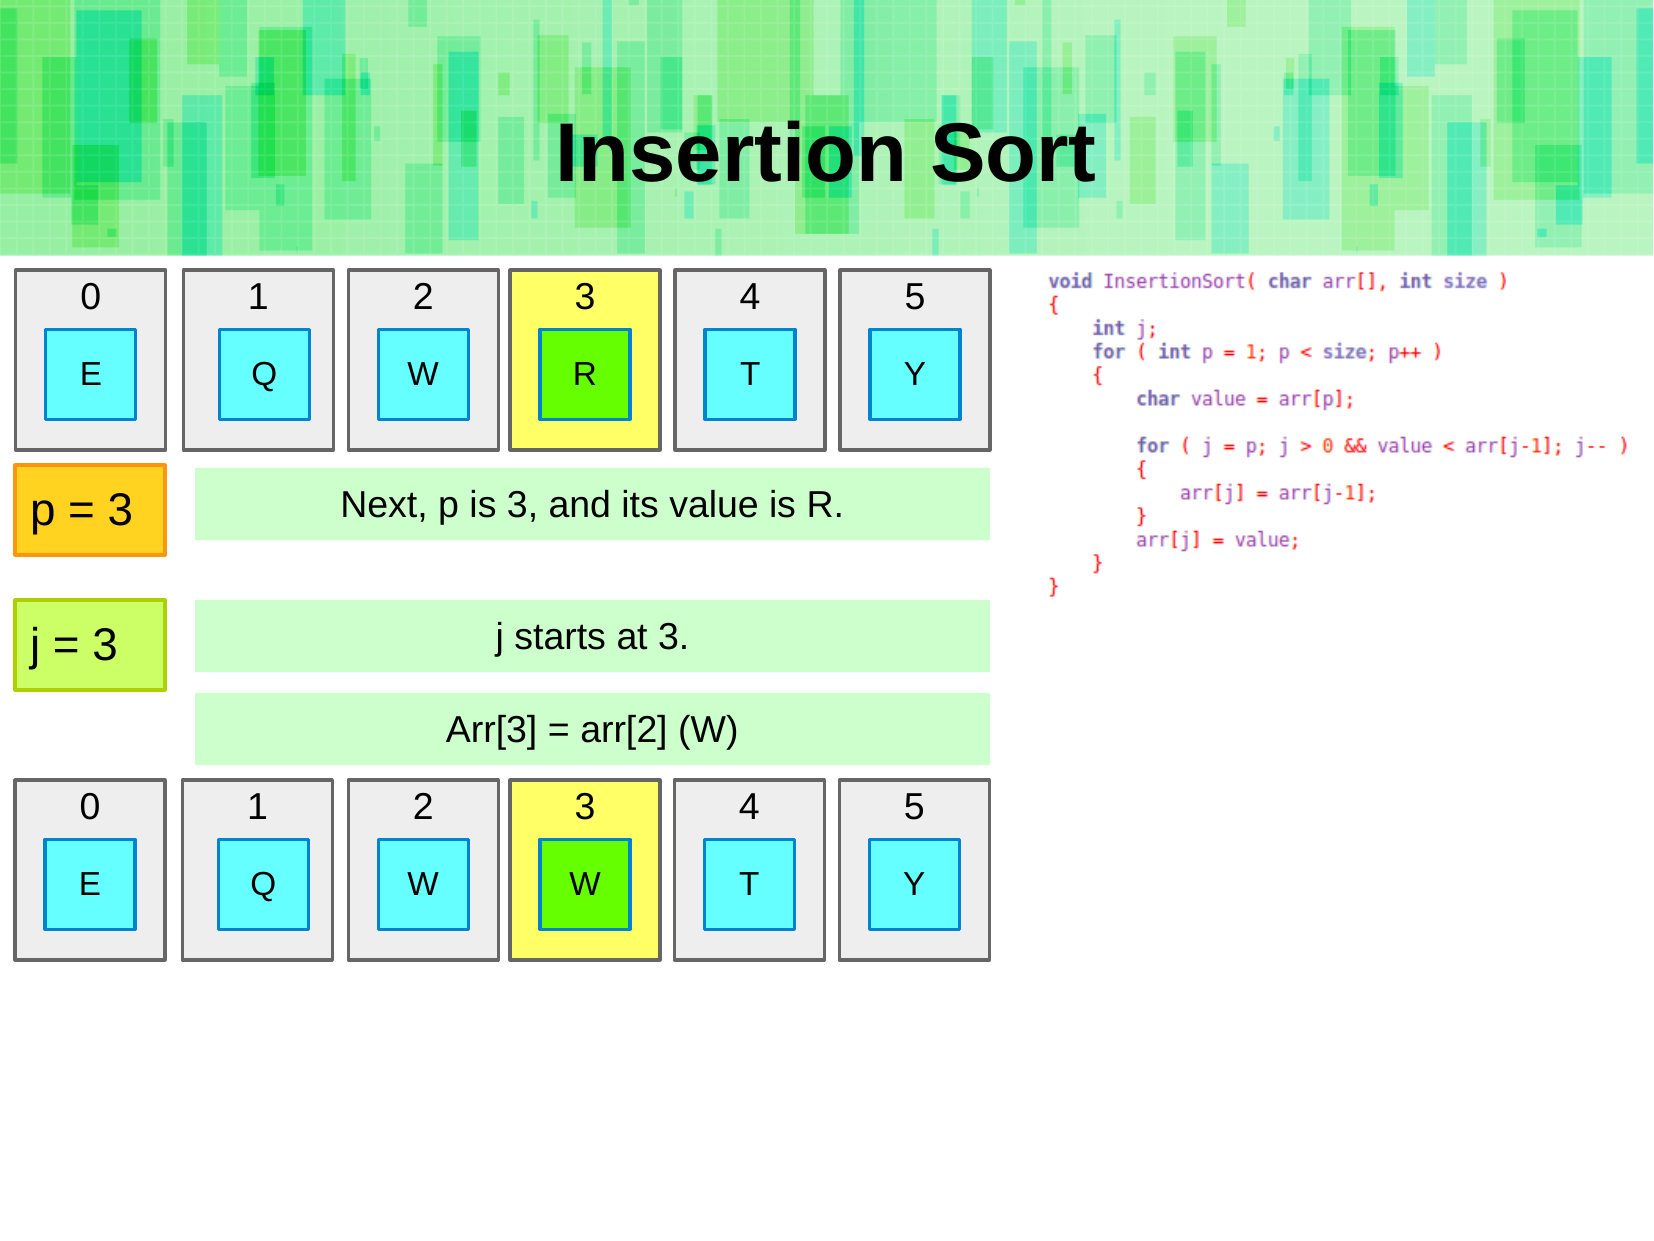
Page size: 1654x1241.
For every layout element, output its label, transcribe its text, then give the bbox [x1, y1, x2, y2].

text_box 3 [510, 780, 661, 961]
picture [0, 0, 1654, 1241]
text_box 5 [840, 270, 991, 451]
text_box 2 [348, 780, 499, 961]
text_box E [45, 329, 136, 420]
text_box p = 3 [15, 465, 166, 556]
text_box 4 [675, 270, 826, 451]
text_box Q [219, 329, 310, 420]
text_box Q [218, 839, 309, 930]
text_box 0 [15, 780, 166, 961]
text_box T [705, 329, 796, 420]
text_box 5 [839, 780, 990, 961]
text_box 4 [674, 780, 825, 961]
text_box 0 [15, 270, 166, 451]
text_box j = 3 [15, 600, 166, 691]
text_box Next, p is 3, and its value is R. [195, 467, 991, 541]
text_box 1 [182, 780, 333, 961]
text_box E [45, 839, 136, 930]
text_box W [540, 839, 631, 930]
text_box Arr[3] = arr[2] (W) [195, 692, 991, 766]
text_box Y [870, 329, 961, 420]
text_box j starts at 3. [195, 600, 991, 673]
text_box T [704, 839, 795, 930]
text_box Y [869, 839, 960, 930]
text_box W [378, 839, 469, 930]
text_box 3 [510, 270, 661, 451]
title Insertion Sort [82, 49, 1571, 257]
text_box 2 [348, 270, 499, 451]
text_box R [540, 329, 631, 420]
text_box 1 [183, 270, 334, 451]
text_box W [378, 329, 469, 420]
